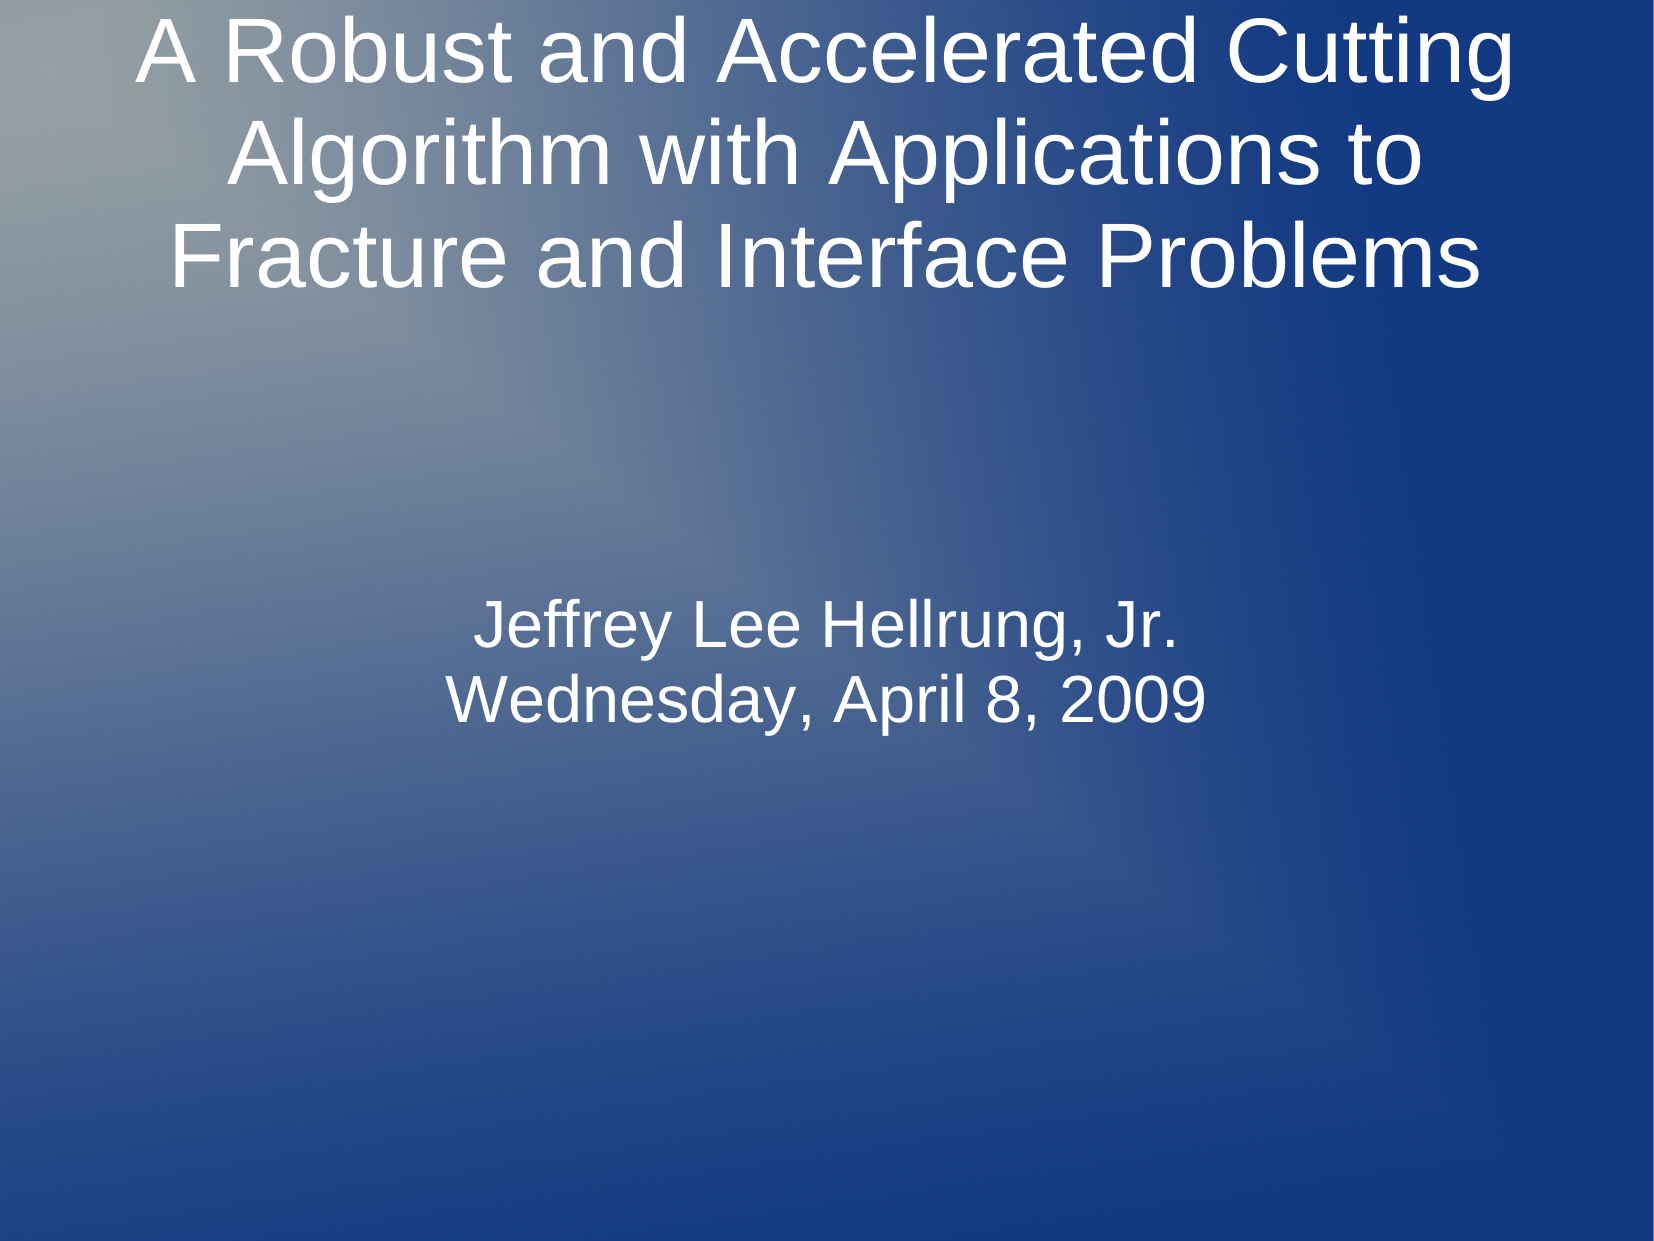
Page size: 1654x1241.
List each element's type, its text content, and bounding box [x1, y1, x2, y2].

picture [0, 0, 1654, 1241]
title A Robust and Accelerated Cutting Algorithm with Applications to Fracture and Interface Problems [82, 0, 1571, 290]
subtitle Jeffrey Lee Hellrung, Jr. Wednesday, April 8, 2009 [82, 290, 1571, 1109]
